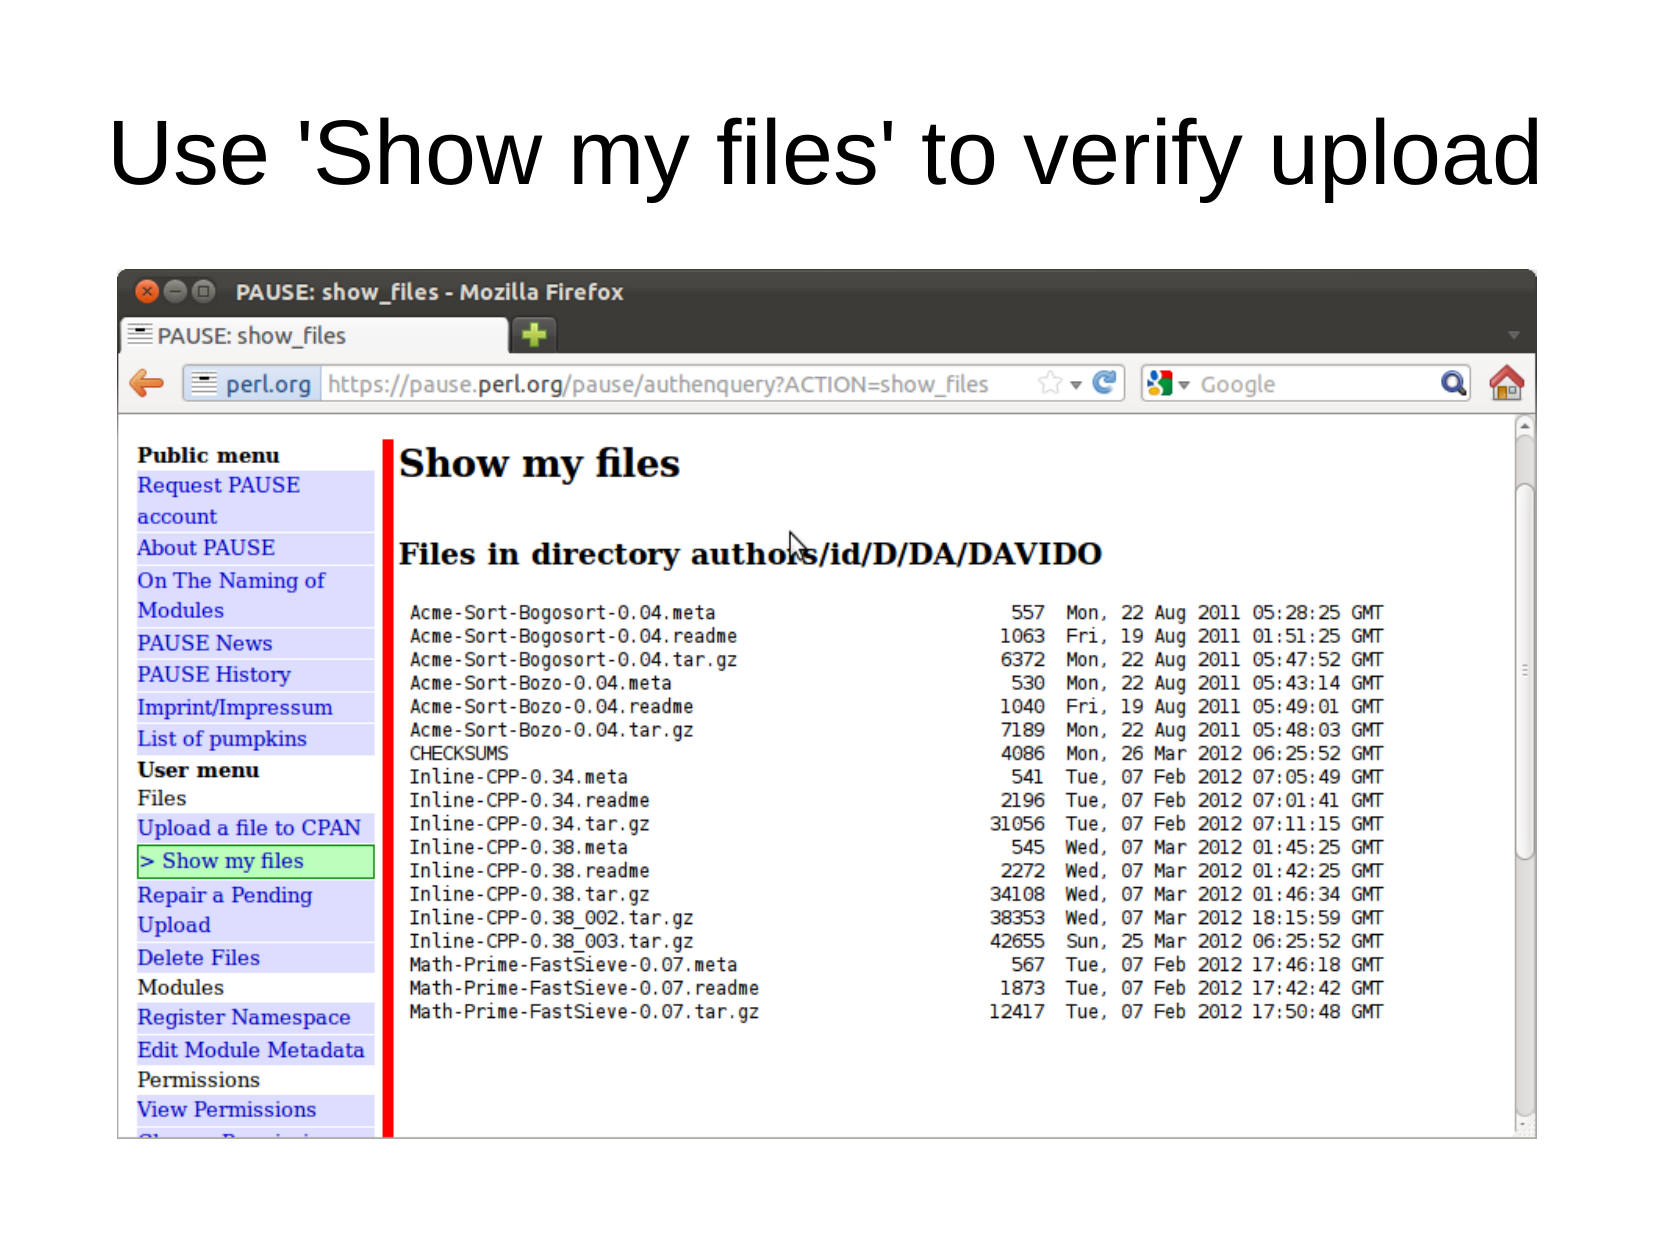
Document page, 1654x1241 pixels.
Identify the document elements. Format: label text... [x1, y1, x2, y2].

picture [117, 269, 1537, 1139]
title Use 'Show my files' to verify upload [82, 49, 1571, 257]
